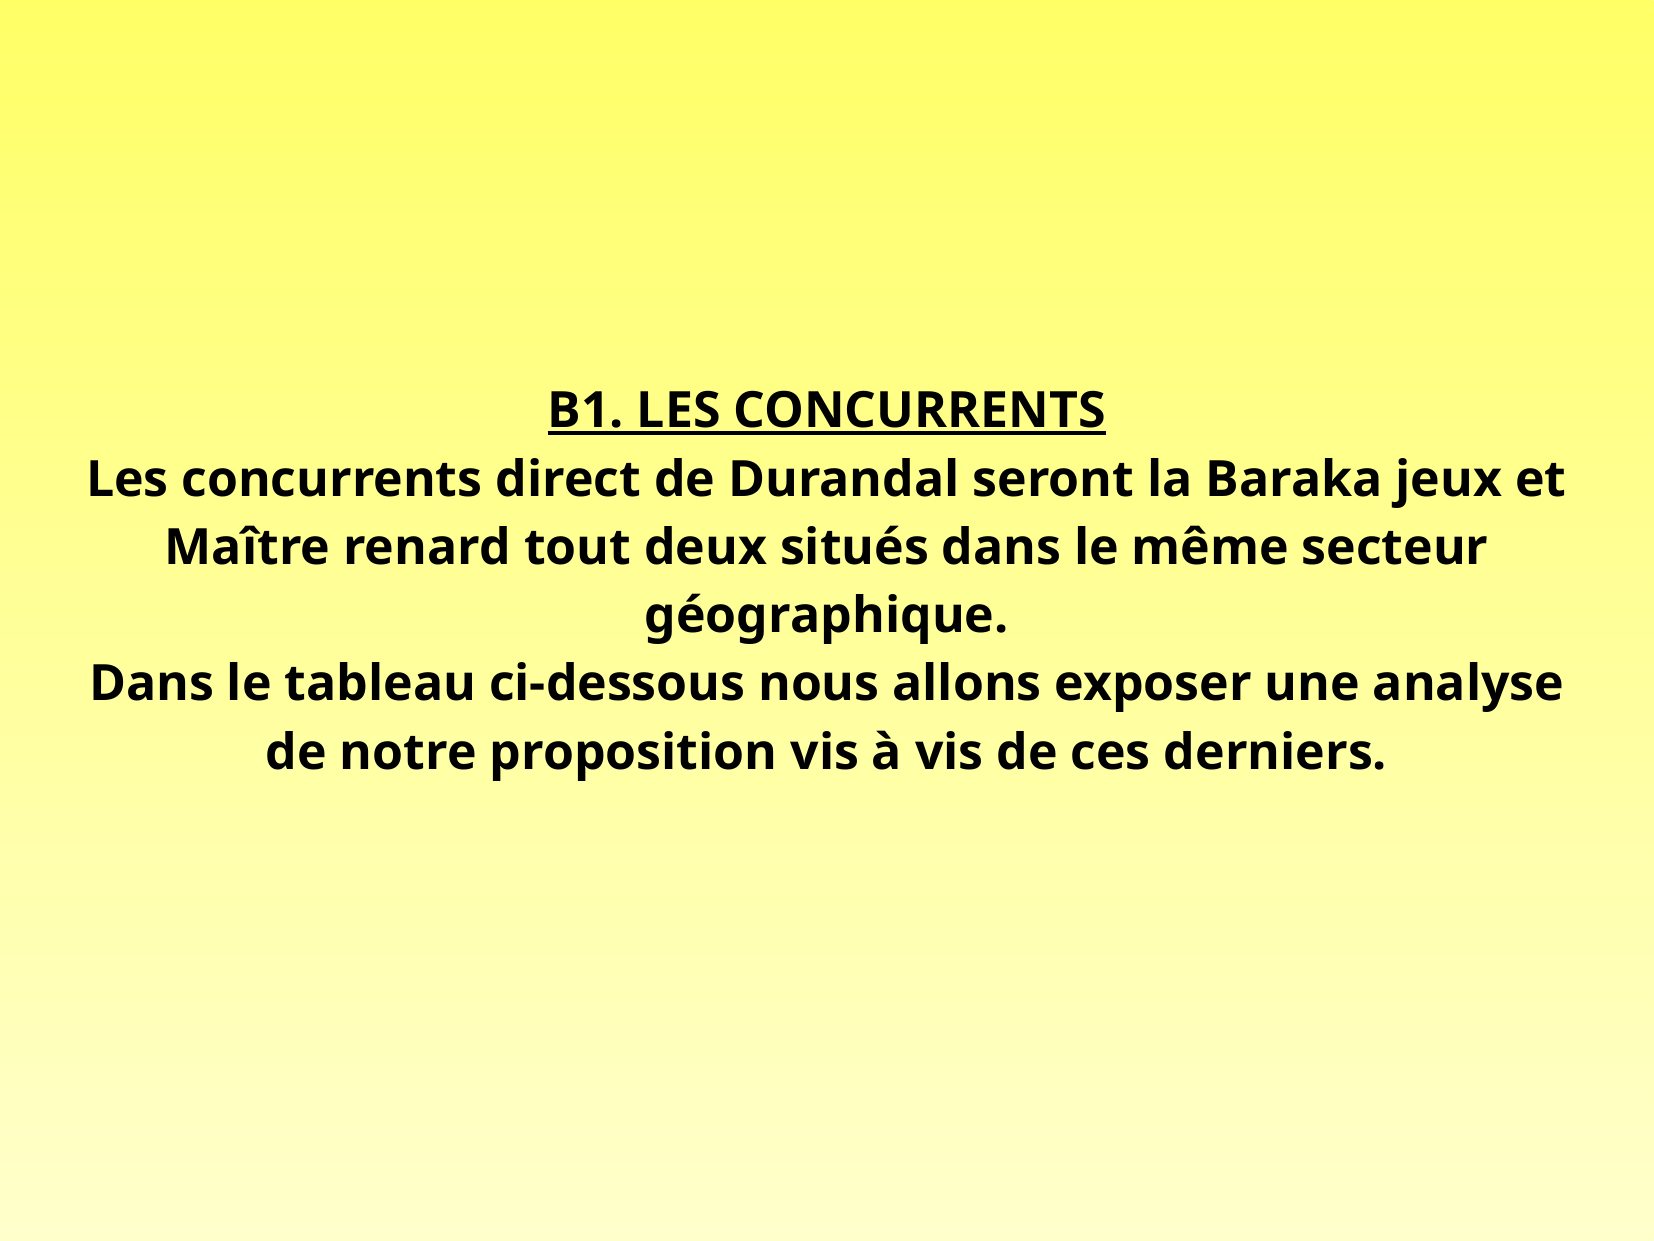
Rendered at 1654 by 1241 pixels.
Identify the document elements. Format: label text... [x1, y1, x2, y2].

subtitle B1. LES CONCURRENTS Les concurrents direct de Durandal seront la Baraka jeux et Maître renard tout deux situés dans le même secteur géographique. Dans le tableau ci-dessous nous allons exposer une analyse de notre proposition vis à vis de ces derniers. [82, 49, 1571, 1109]
